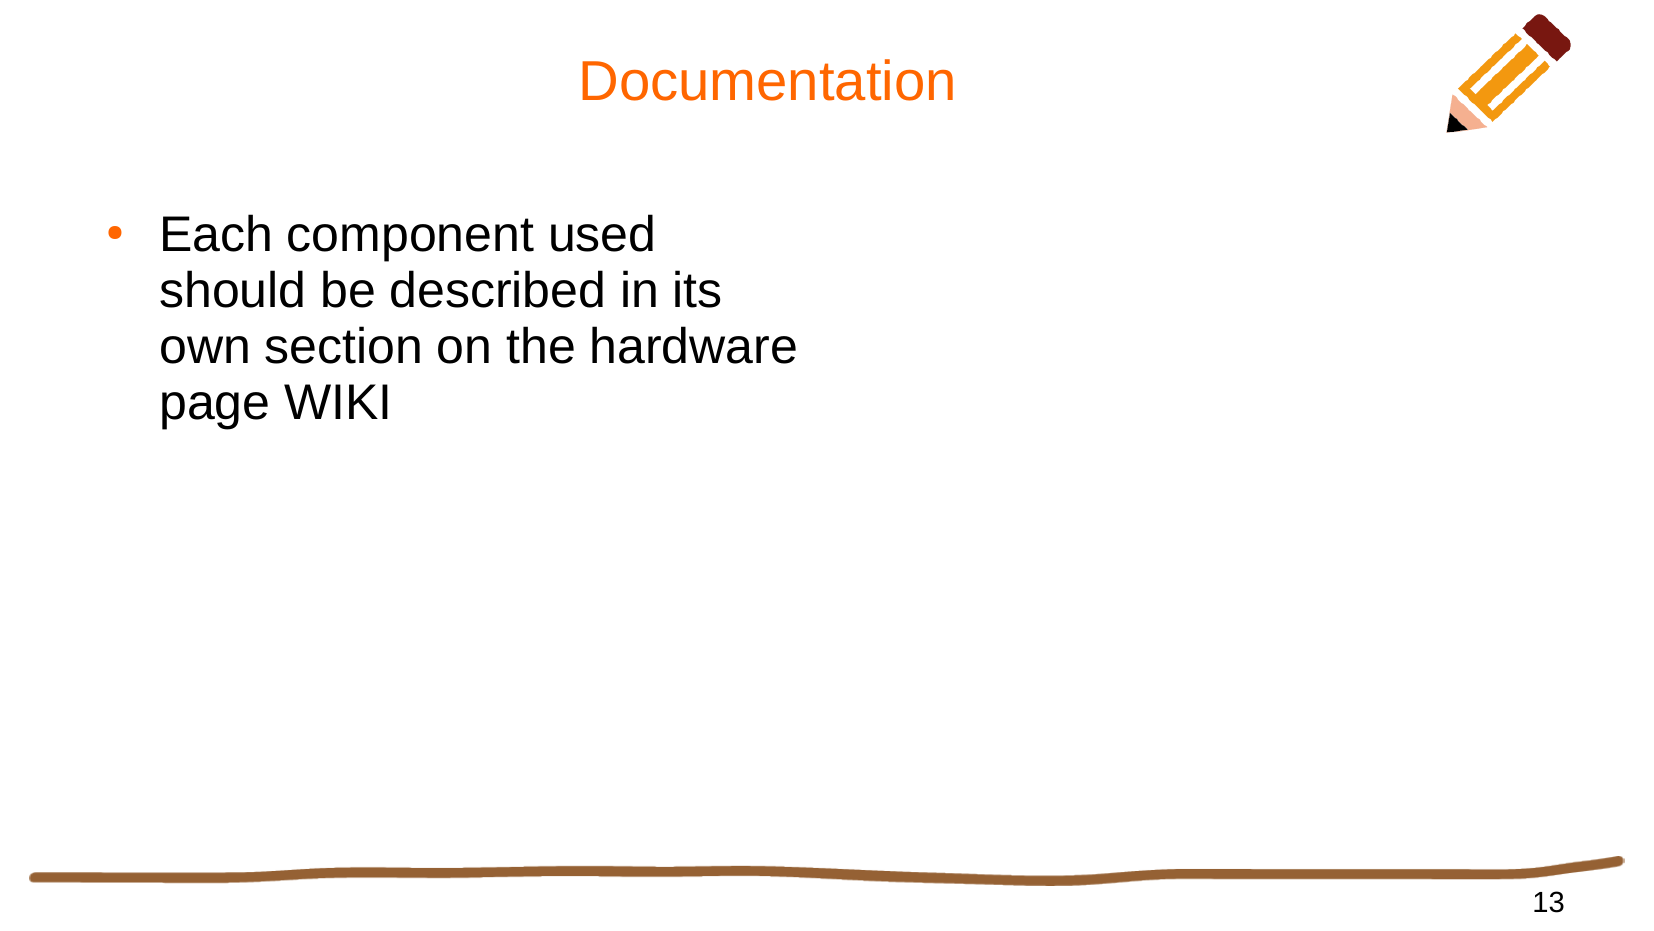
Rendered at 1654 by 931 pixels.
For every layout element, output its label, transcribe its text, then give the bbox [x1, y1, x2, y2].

title Documentation [88, 29, 1447, 133]
picture [29, 856, 1625, 886]
list Each component used should be described in its own section on the hardware page WIKI [88, 206, 809, 857]
picture [1446, 14, 1571, 133]
